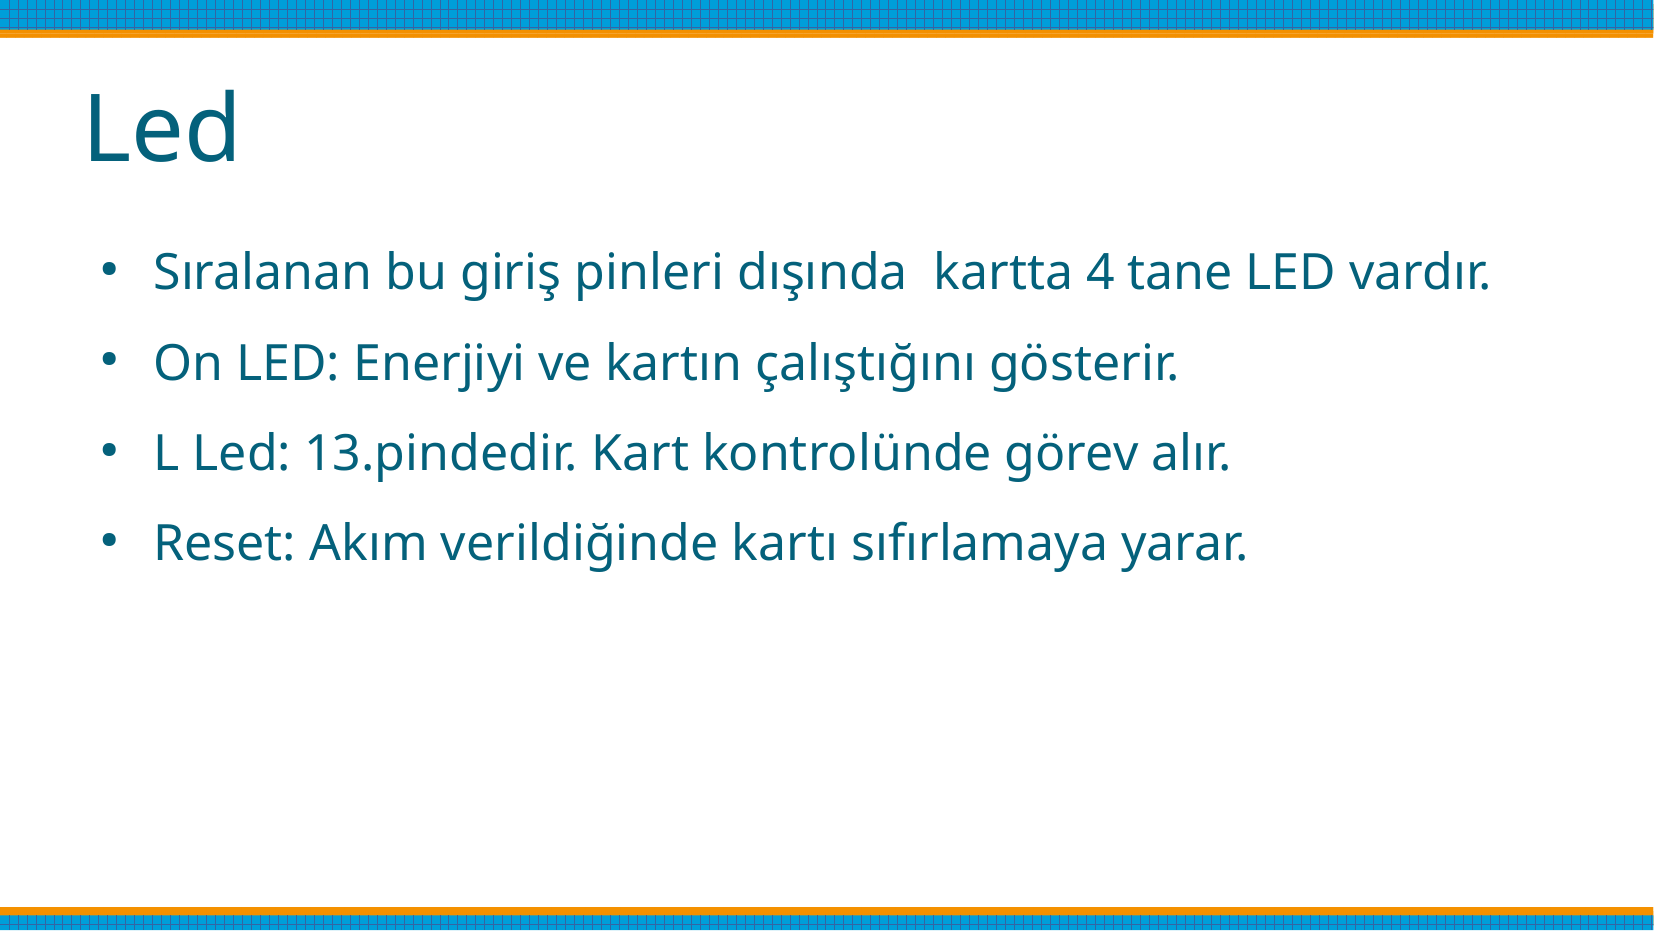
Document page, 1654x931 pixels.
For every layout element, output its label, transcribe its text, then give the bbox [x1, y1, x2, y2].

list Sıralanan bu giriş pinleri dışında kartta 4 tane LED vardır. On LED: Enerjiyi ve kartın çalıştığını gösterir. L Led: 13.pindedir. Kart kontrolünde görev alır. Reset: Akım verildiğinde kartı sıfırlamaya yarar. [82, 236, 1571, 842]
title Led [82, 44, 1571, 207]
